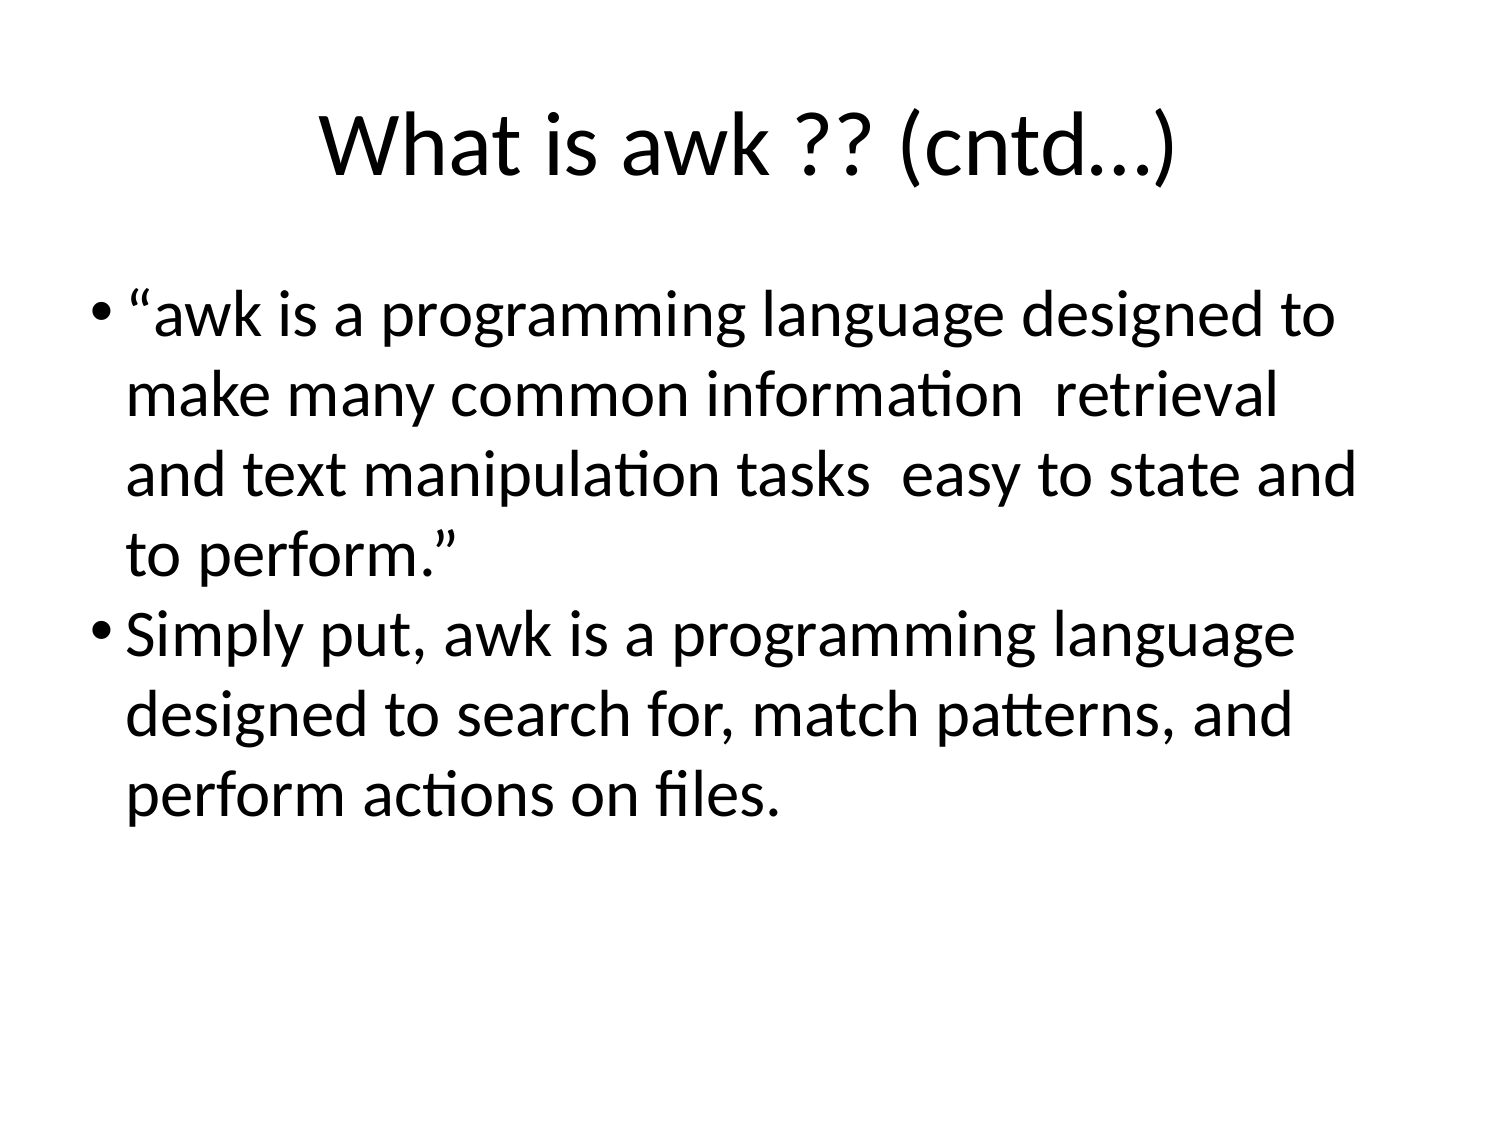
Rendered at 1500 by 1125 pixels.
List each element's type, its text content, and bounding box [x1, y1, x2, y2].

text_box “awk is a programming language designed to make many common information retrieval and text manipulation tasks easy to state and to perform.” Simply put, awk is a programming language designed to search for, match patterns, and perform actions on files. [75, 262, 1425, 1005]
text_box What is awk ?? (cntd…) [75, 45, 1425, 233]
